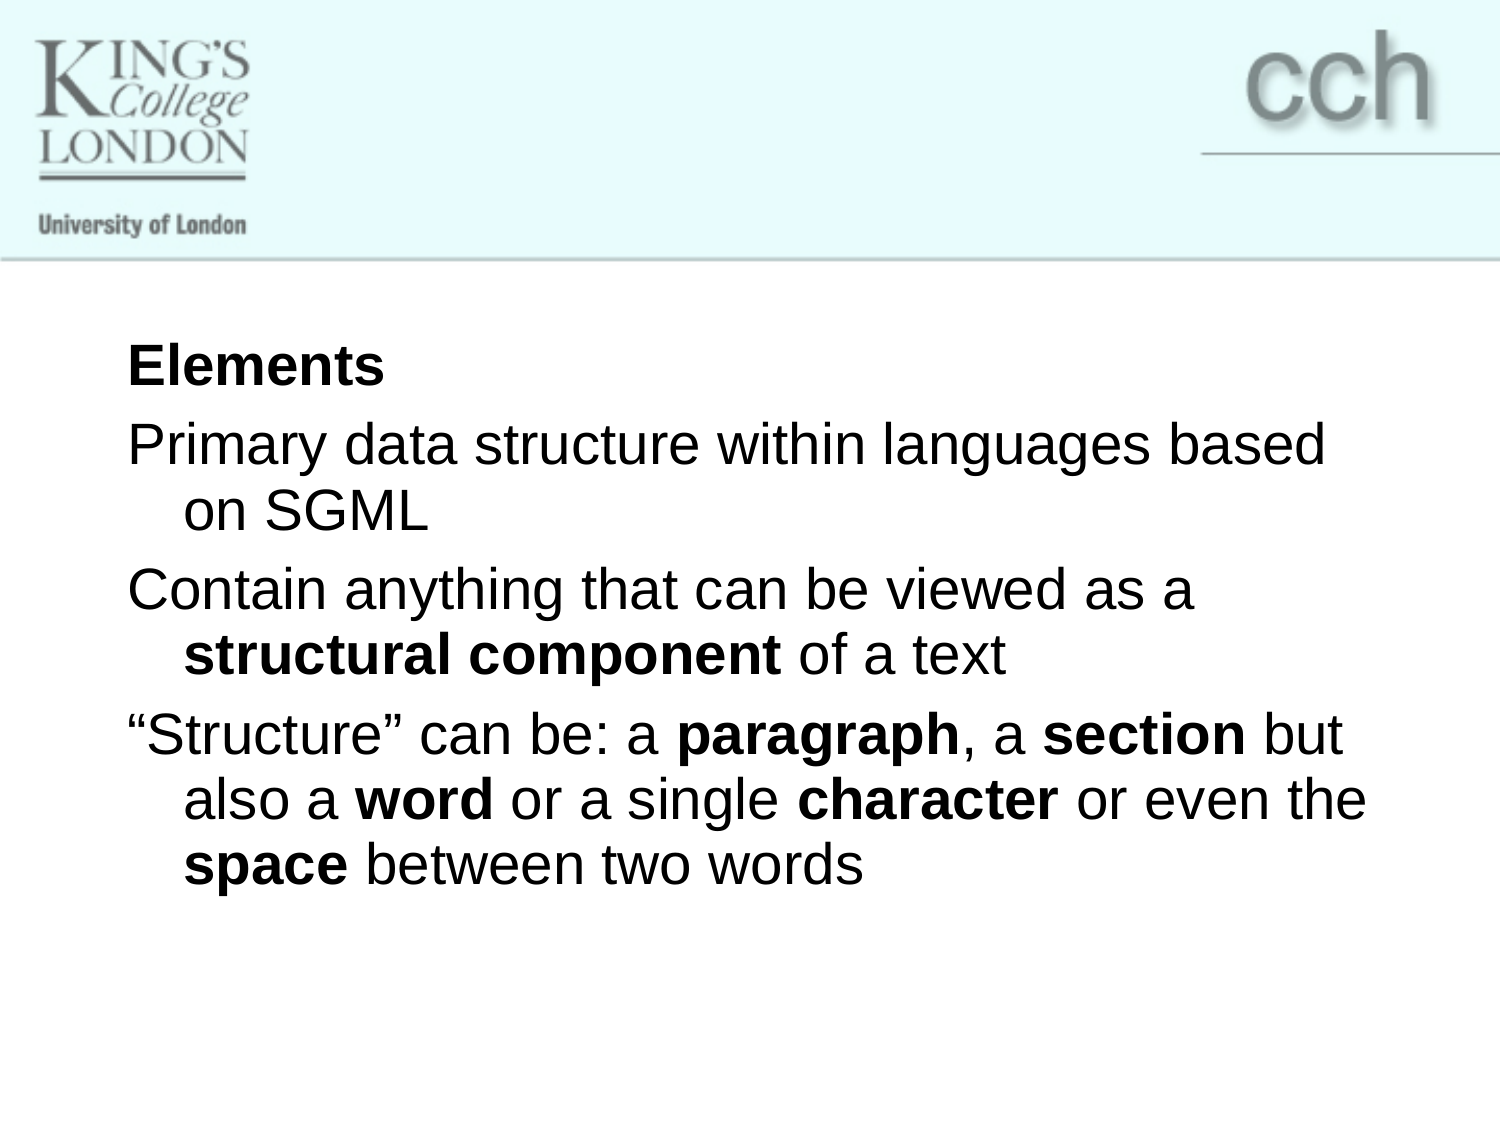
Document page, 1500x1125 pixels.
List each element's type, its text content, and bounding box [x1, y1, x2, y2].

list Elements Primary data structure within languages based on SGML Contain anything that can be viewed as a structural component of a text “Structure” can be: a paragraph, a section but also a word or a single character or even the space between two words [112, 324, 1388, 1001]
picture [0, 0, 1500, 1125]
